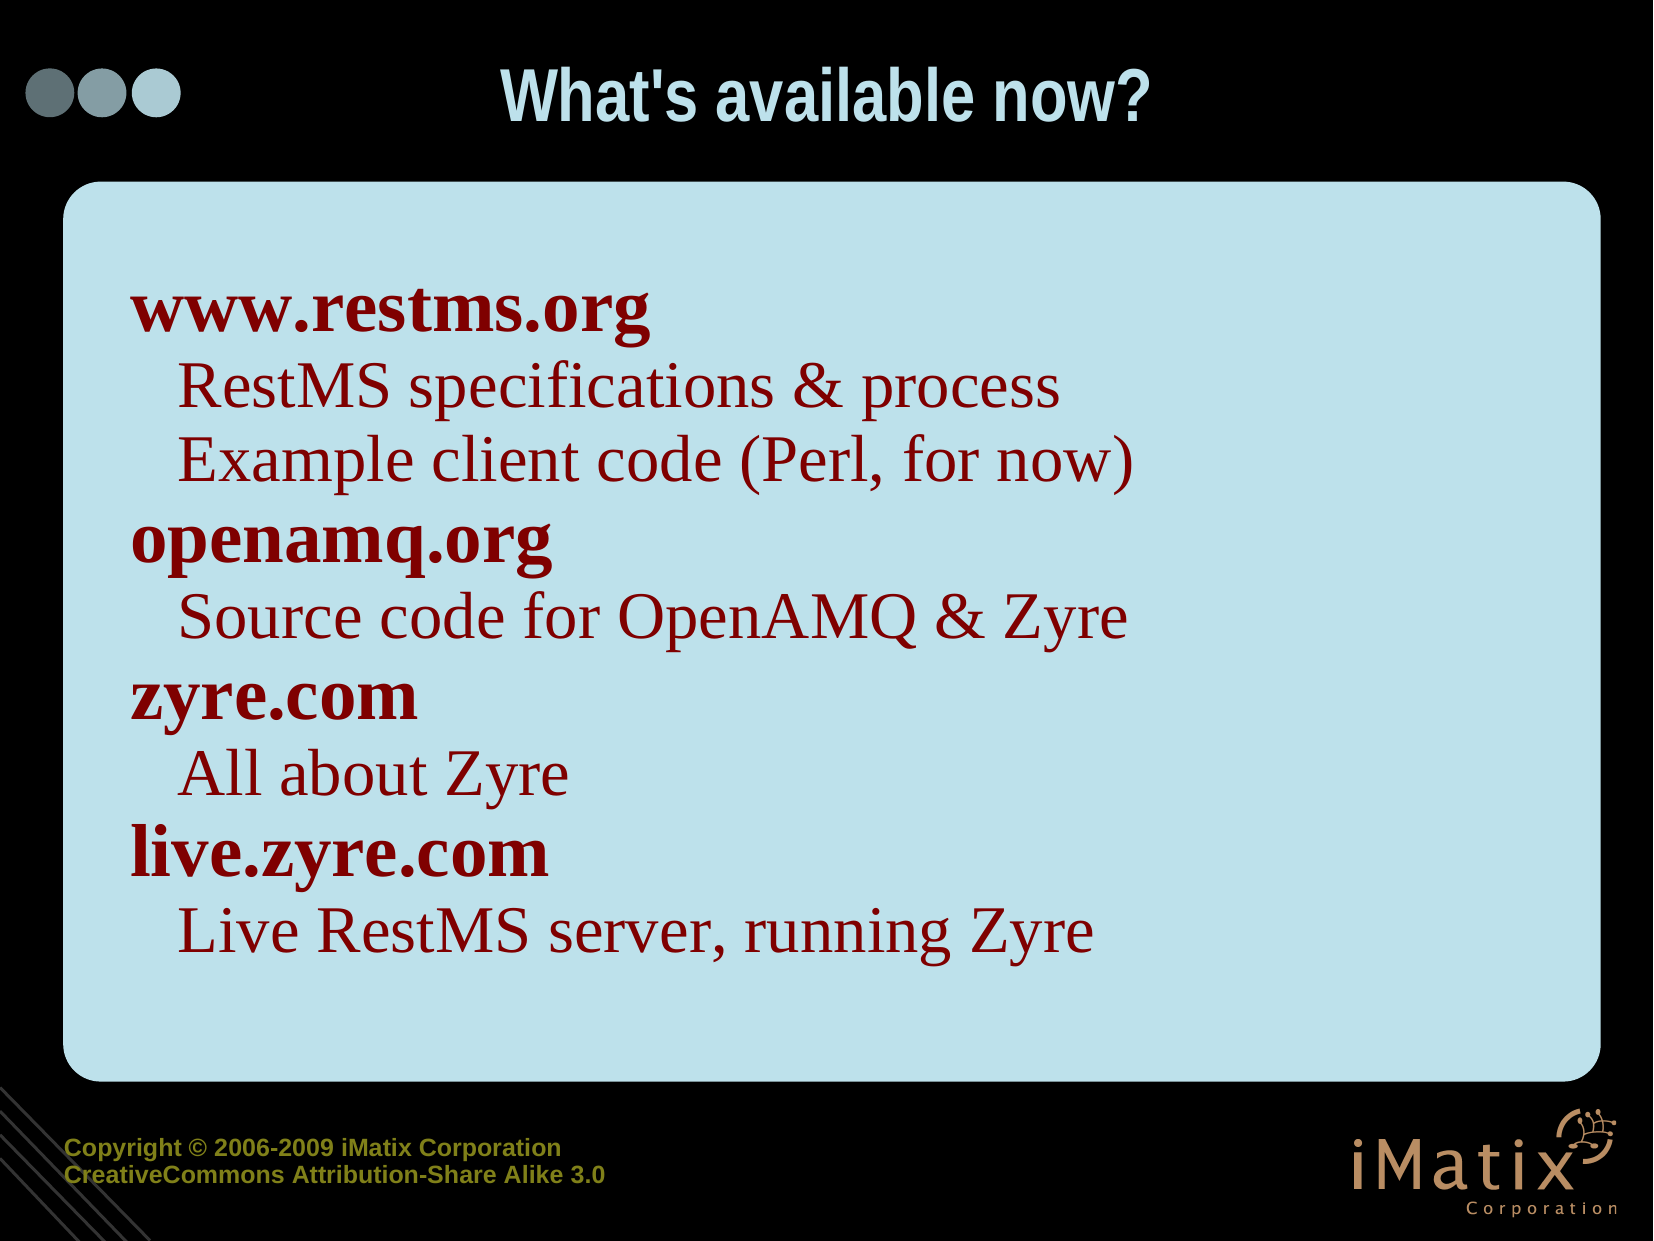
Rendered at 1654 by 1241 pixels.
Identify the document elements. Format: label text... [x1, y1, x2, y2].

picture [1354, 1108, 1617, 1219]
list www.restms.org RestMS specifications & process Example client code (Perl, for now) openamq.org Source code for OpenAMQ & Zyre zyre.com All about Zyre live.zyre.com Live RestMS server, running Zyre [118, 264, 1509, 1010]
title What's available now? [0, 0, 1653, 188]
